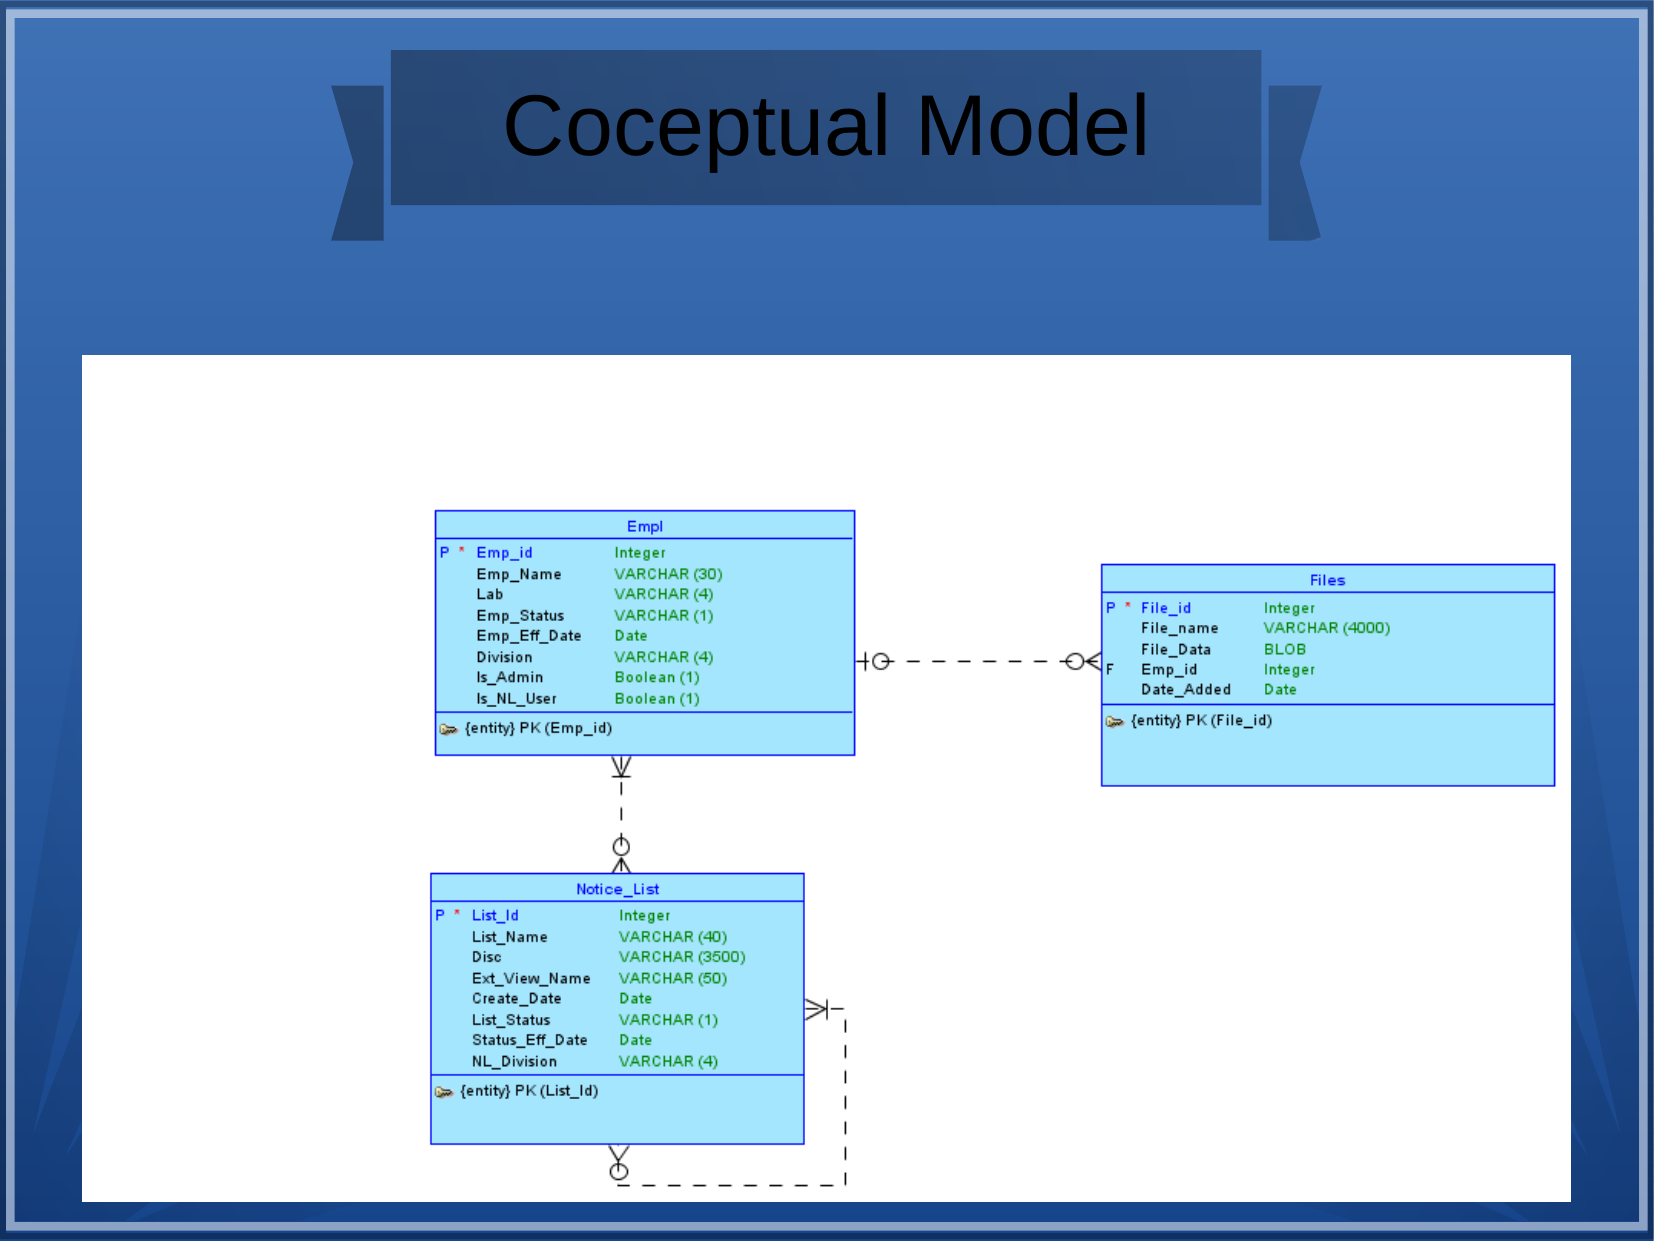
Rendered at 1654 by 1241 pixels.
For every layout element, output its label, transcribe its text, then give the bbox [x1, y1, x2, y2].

picture [82, 355, 1571, 1202]
title Coceptual Model [389, 47, 1264, 205]
